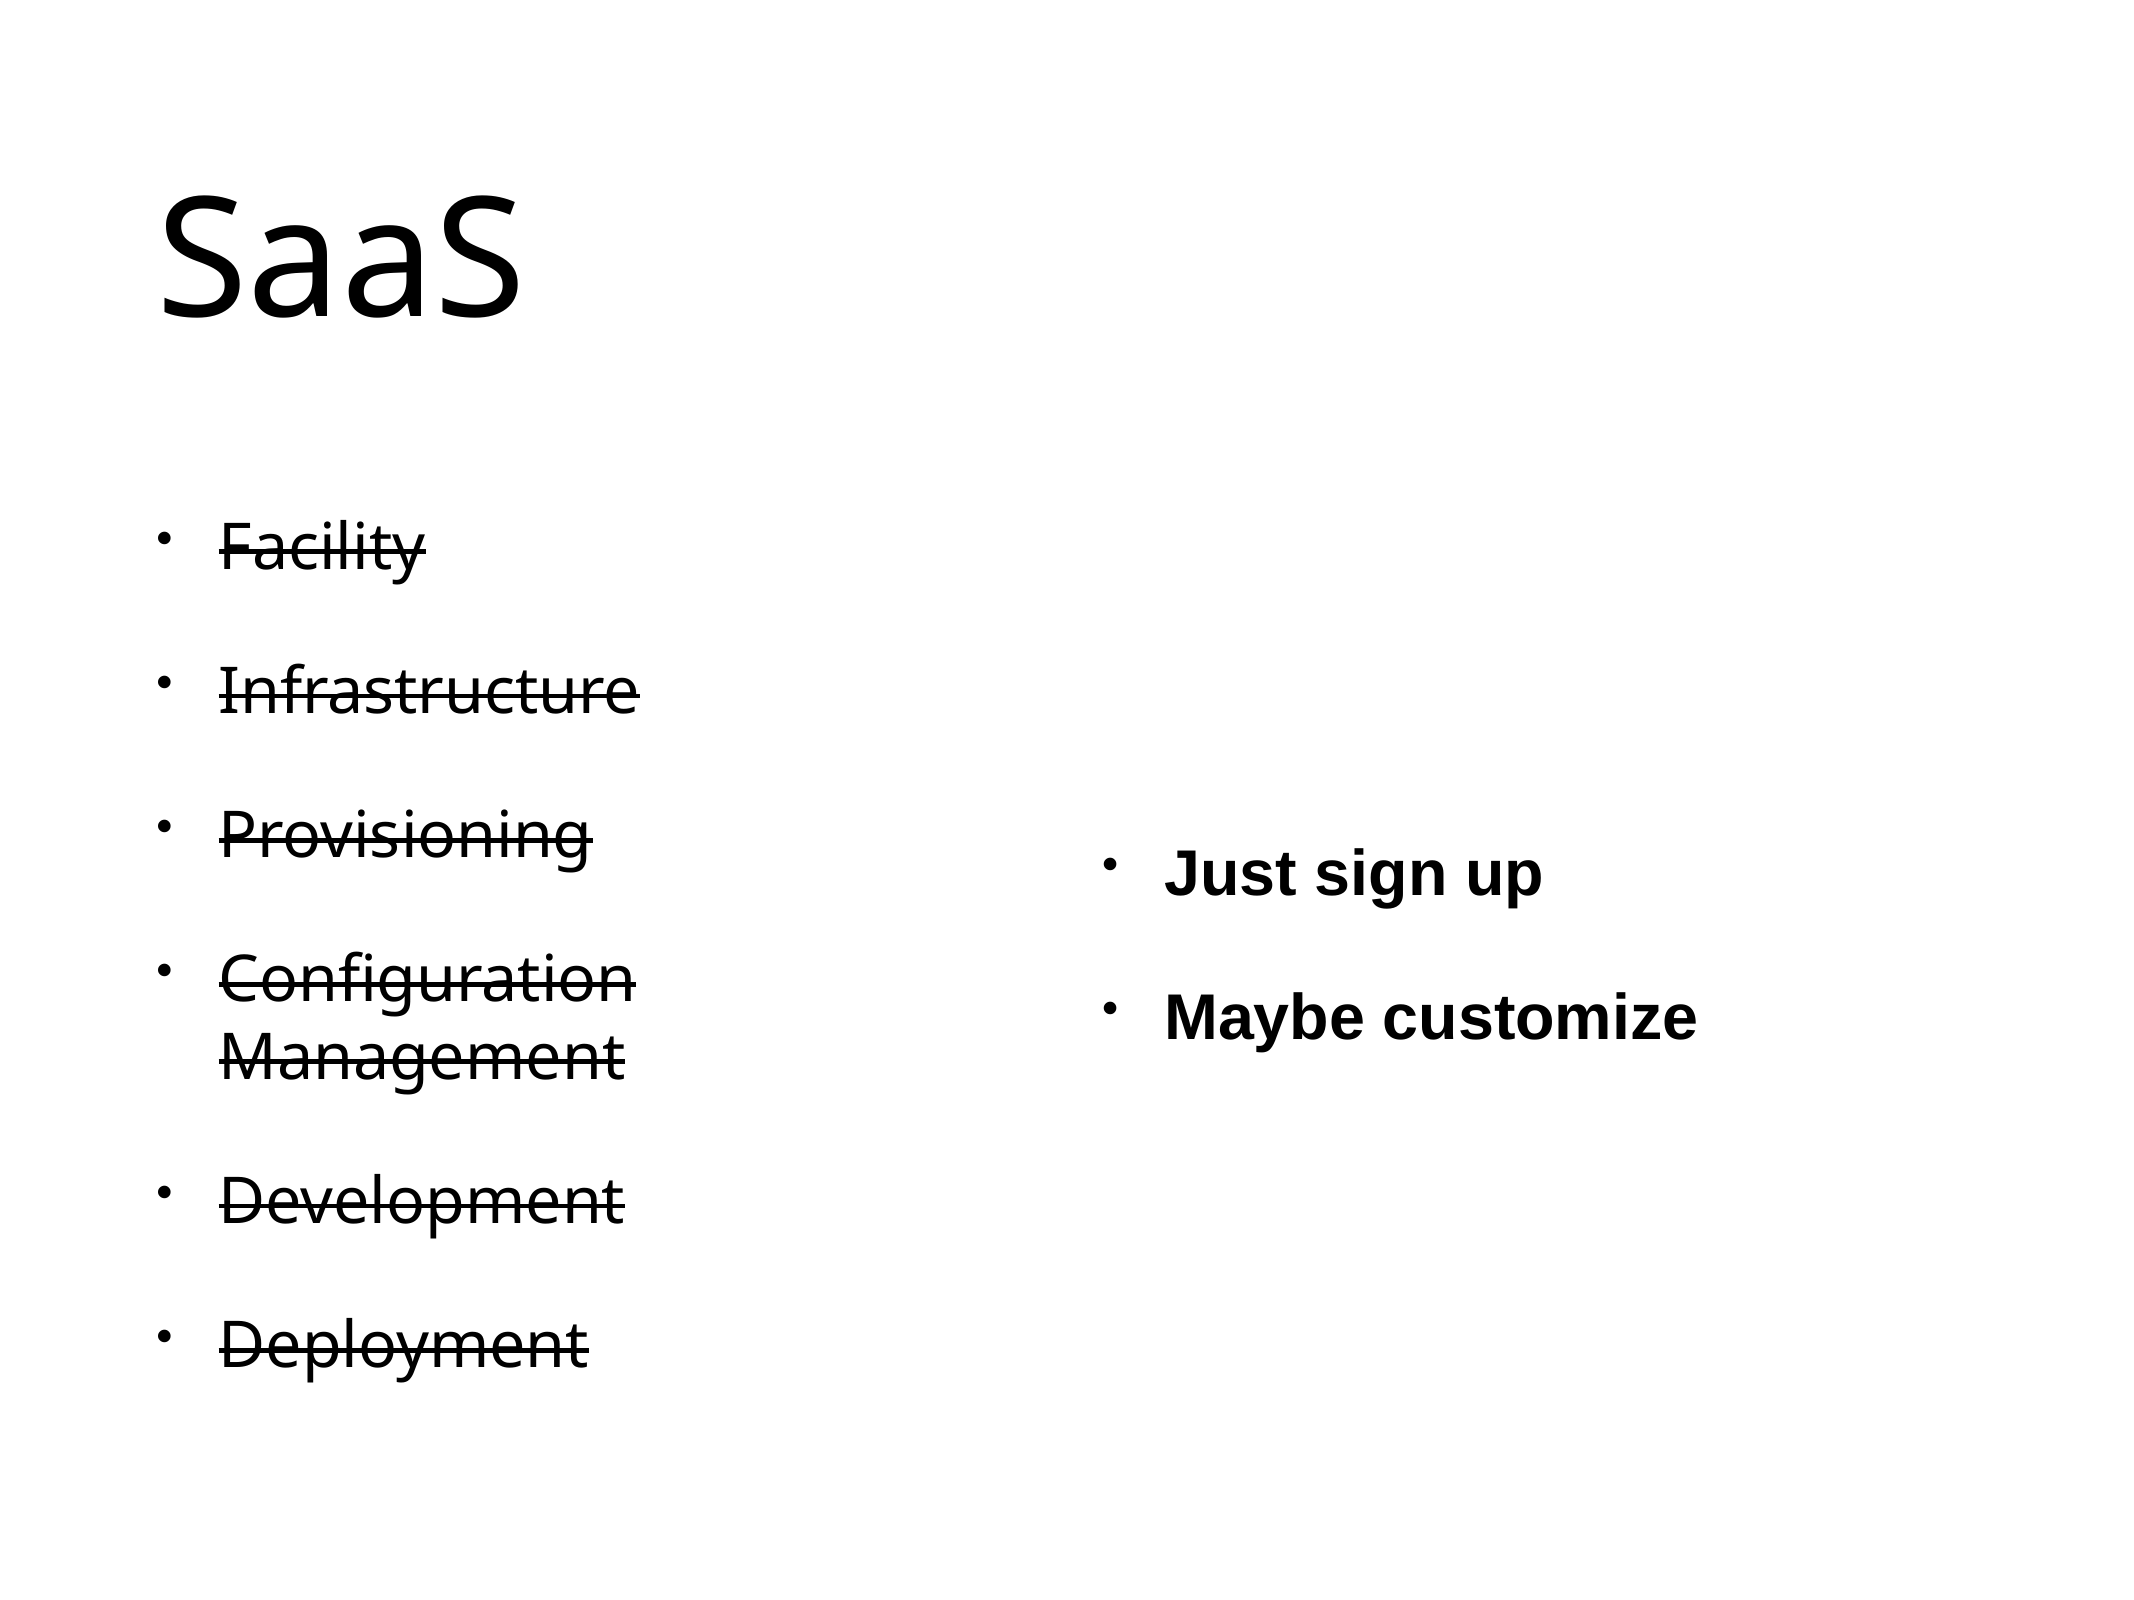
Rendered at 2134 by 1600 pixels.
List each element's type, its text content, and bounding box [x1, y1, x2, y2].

list Facility Infrastructure Provisioning Configuration Management Development Deployment [156, 427, 1032, 1459]
text_box Just sign up Maybe customize [1102, 426, 1978, 1458]
title SaaS [156, 72, 1978, 428]
